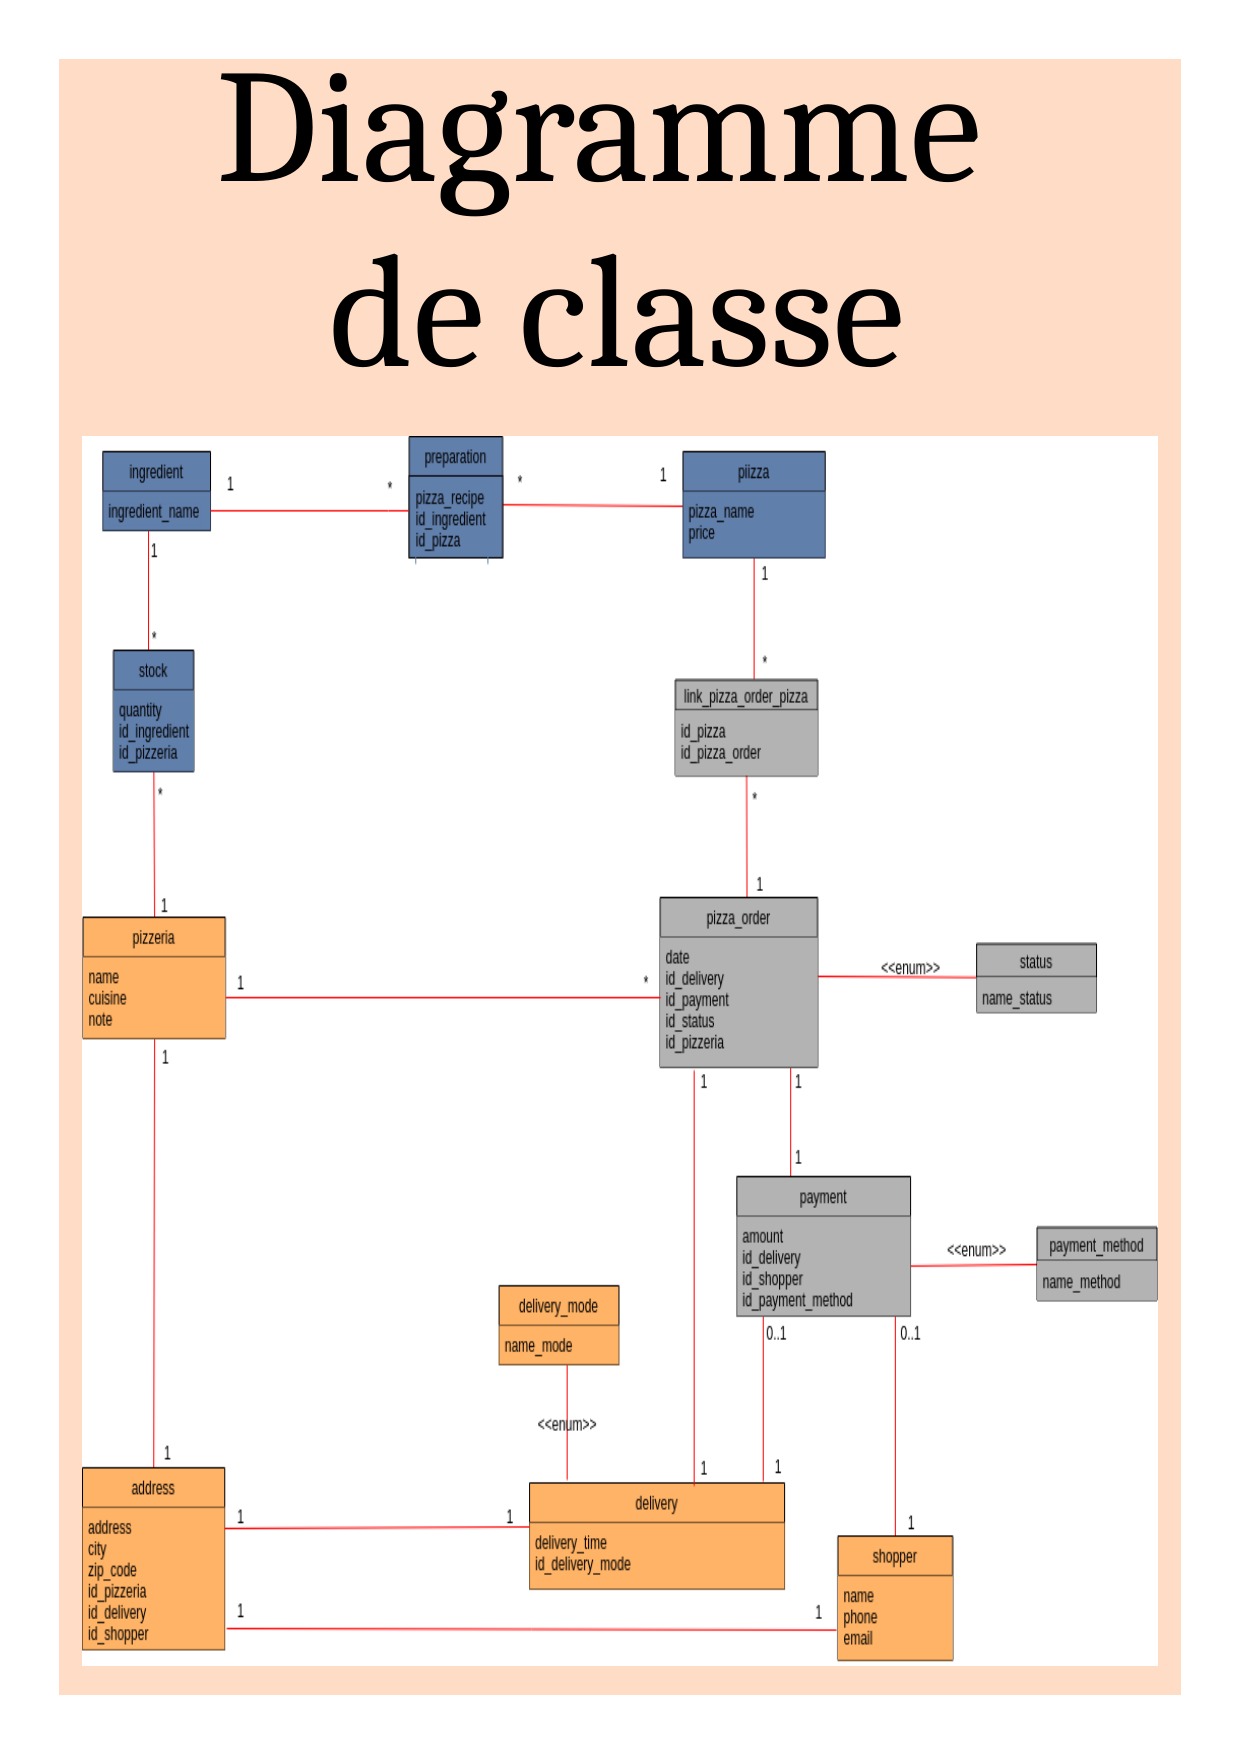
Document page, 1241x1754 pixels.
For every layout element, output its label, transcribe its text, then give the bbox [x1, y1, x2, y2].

title Diagramme de classe [112, 0, 1123, 436]
picture [82, 436, 1158, 1666]
